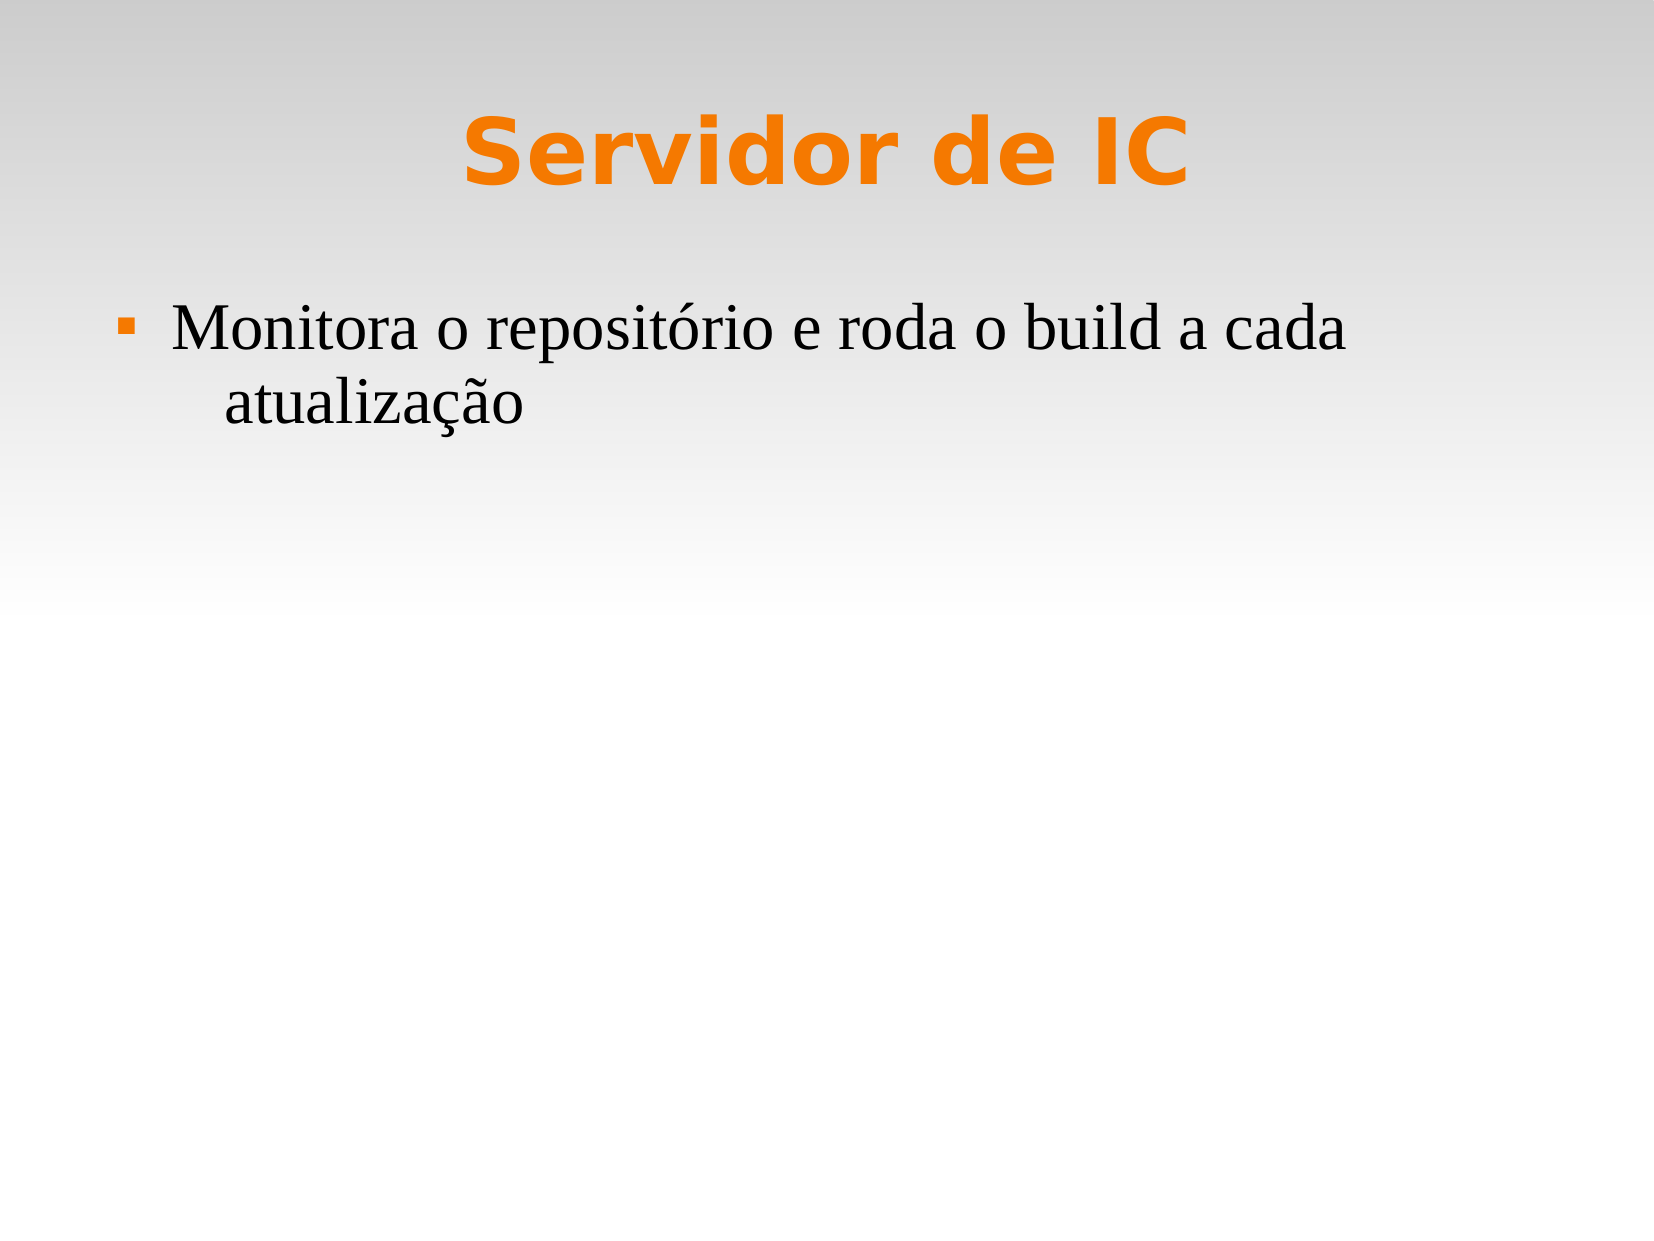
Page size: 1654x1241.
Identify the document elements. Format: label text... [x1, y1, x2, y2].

list Monitora o repositório e roda o build a cada atualização [82, 290, 1571, 1094]
title Servidor de IC [82, 56, 1571, 250]
